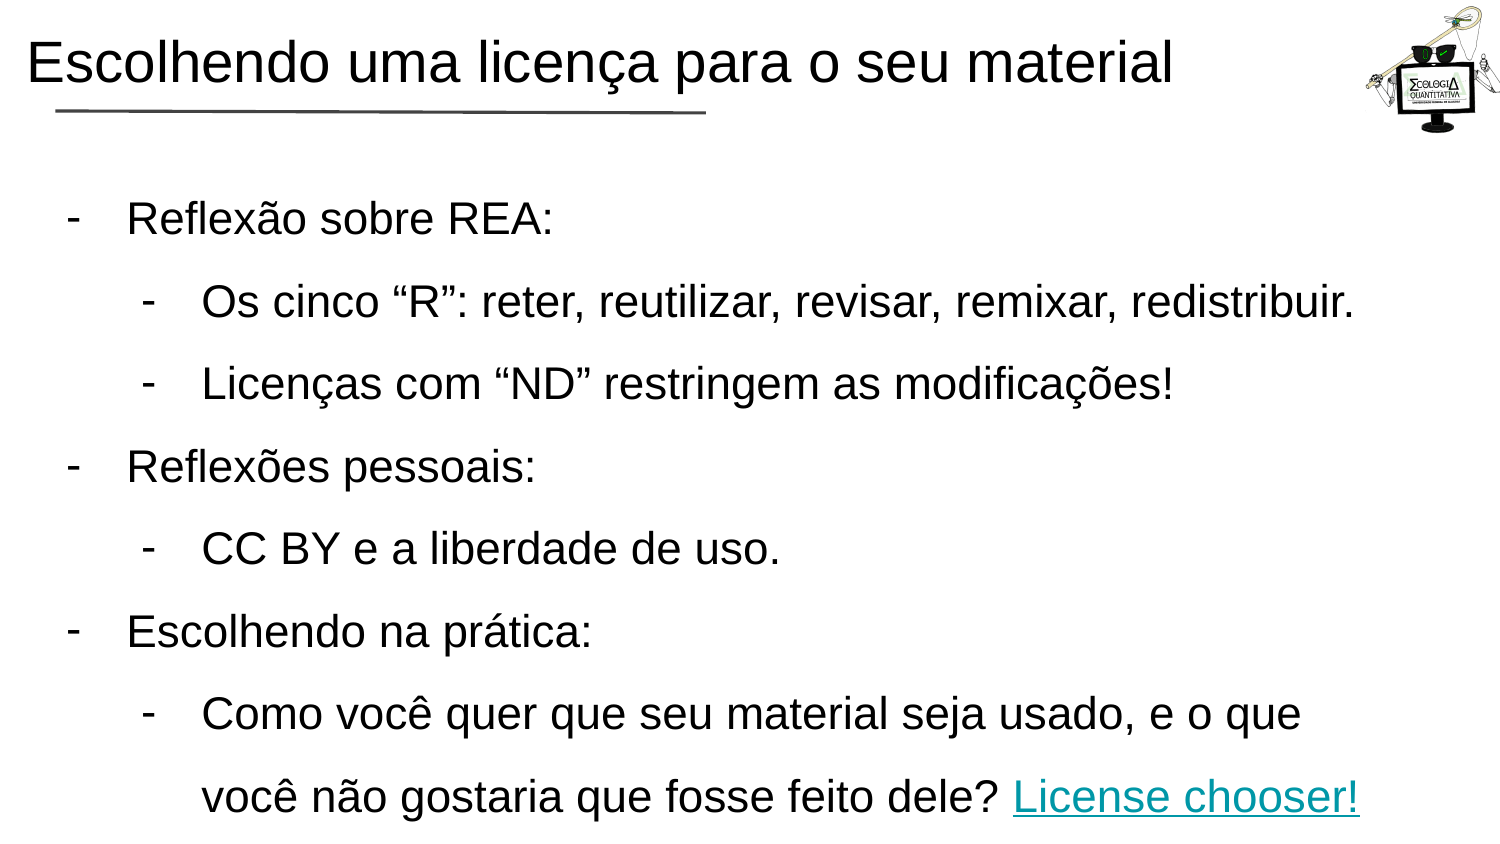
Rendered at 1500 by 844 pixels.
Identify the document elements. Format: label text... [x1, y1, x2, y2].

text_box Escolhendo uma licença para o seu material [11, 9, 1210, 117]
text_box Reflexão sobre REA: Os cinco “R”: reter, reutilizar, revisar, remixar, redistribuir. Licenças com “ND” restringem as modificações! Reflexões pessoais: CC BY e a liberdade de uso. Escolhendo na prática: Como você quer que seu material seja usado, e o que você não gostaria que fosse feito dele? License chooser! [36, 146, 1412, 801]
picture [1365, 3, 1500, 135]
